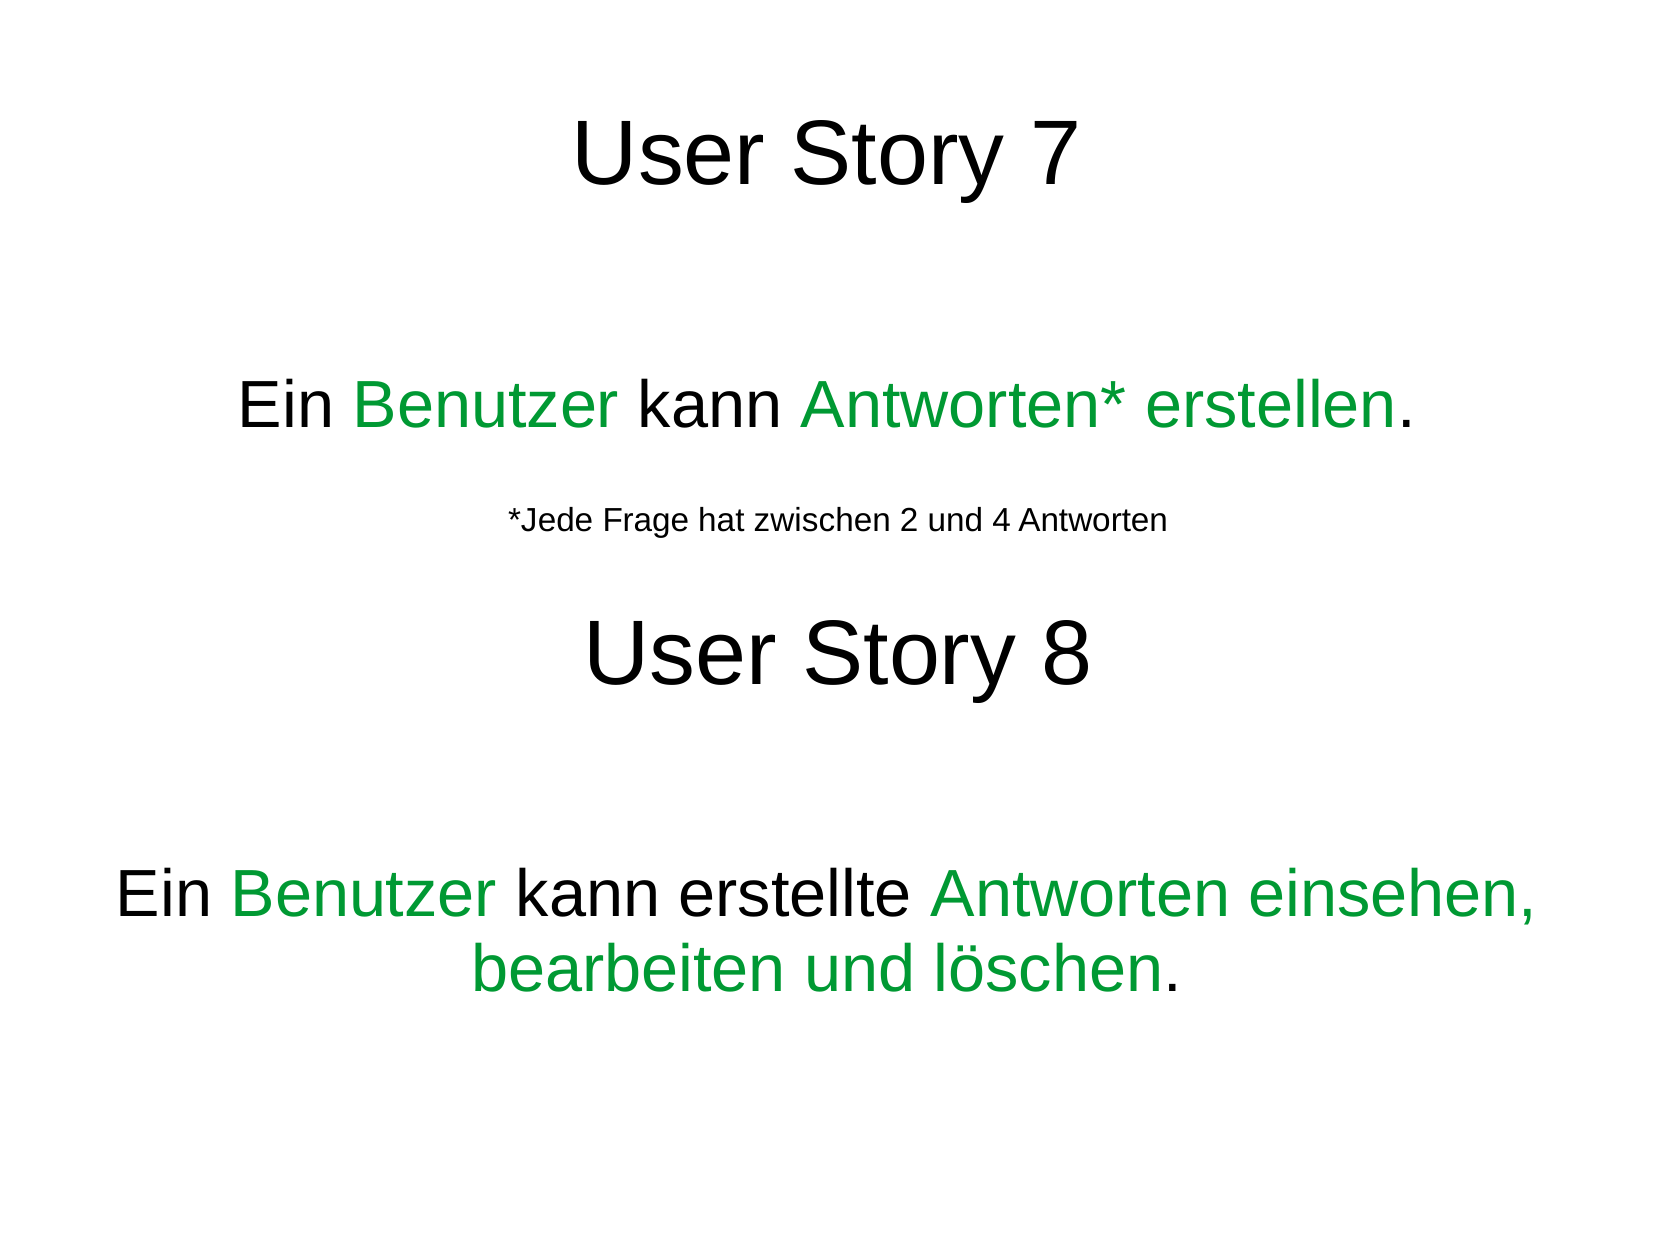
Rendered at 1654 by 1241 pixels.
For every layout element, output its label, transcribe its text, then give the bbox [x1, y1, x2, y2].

text_box *Jede Frage hat zwischen 2 und 4 Antworten [118, 484, 1559, 556]
text_box Ein Benutzer kann erstellte Antworten einsehen, bearbeiten und löschen. [82, 762, 1571, 1099]
subtitle Ein Benutzer kann Antworten* erstellen. [82, 236, 1571, 573]
title User Story 7 [82, 49, 1571, 236]
title User Story 8 [94, 548, 1583, 756]
